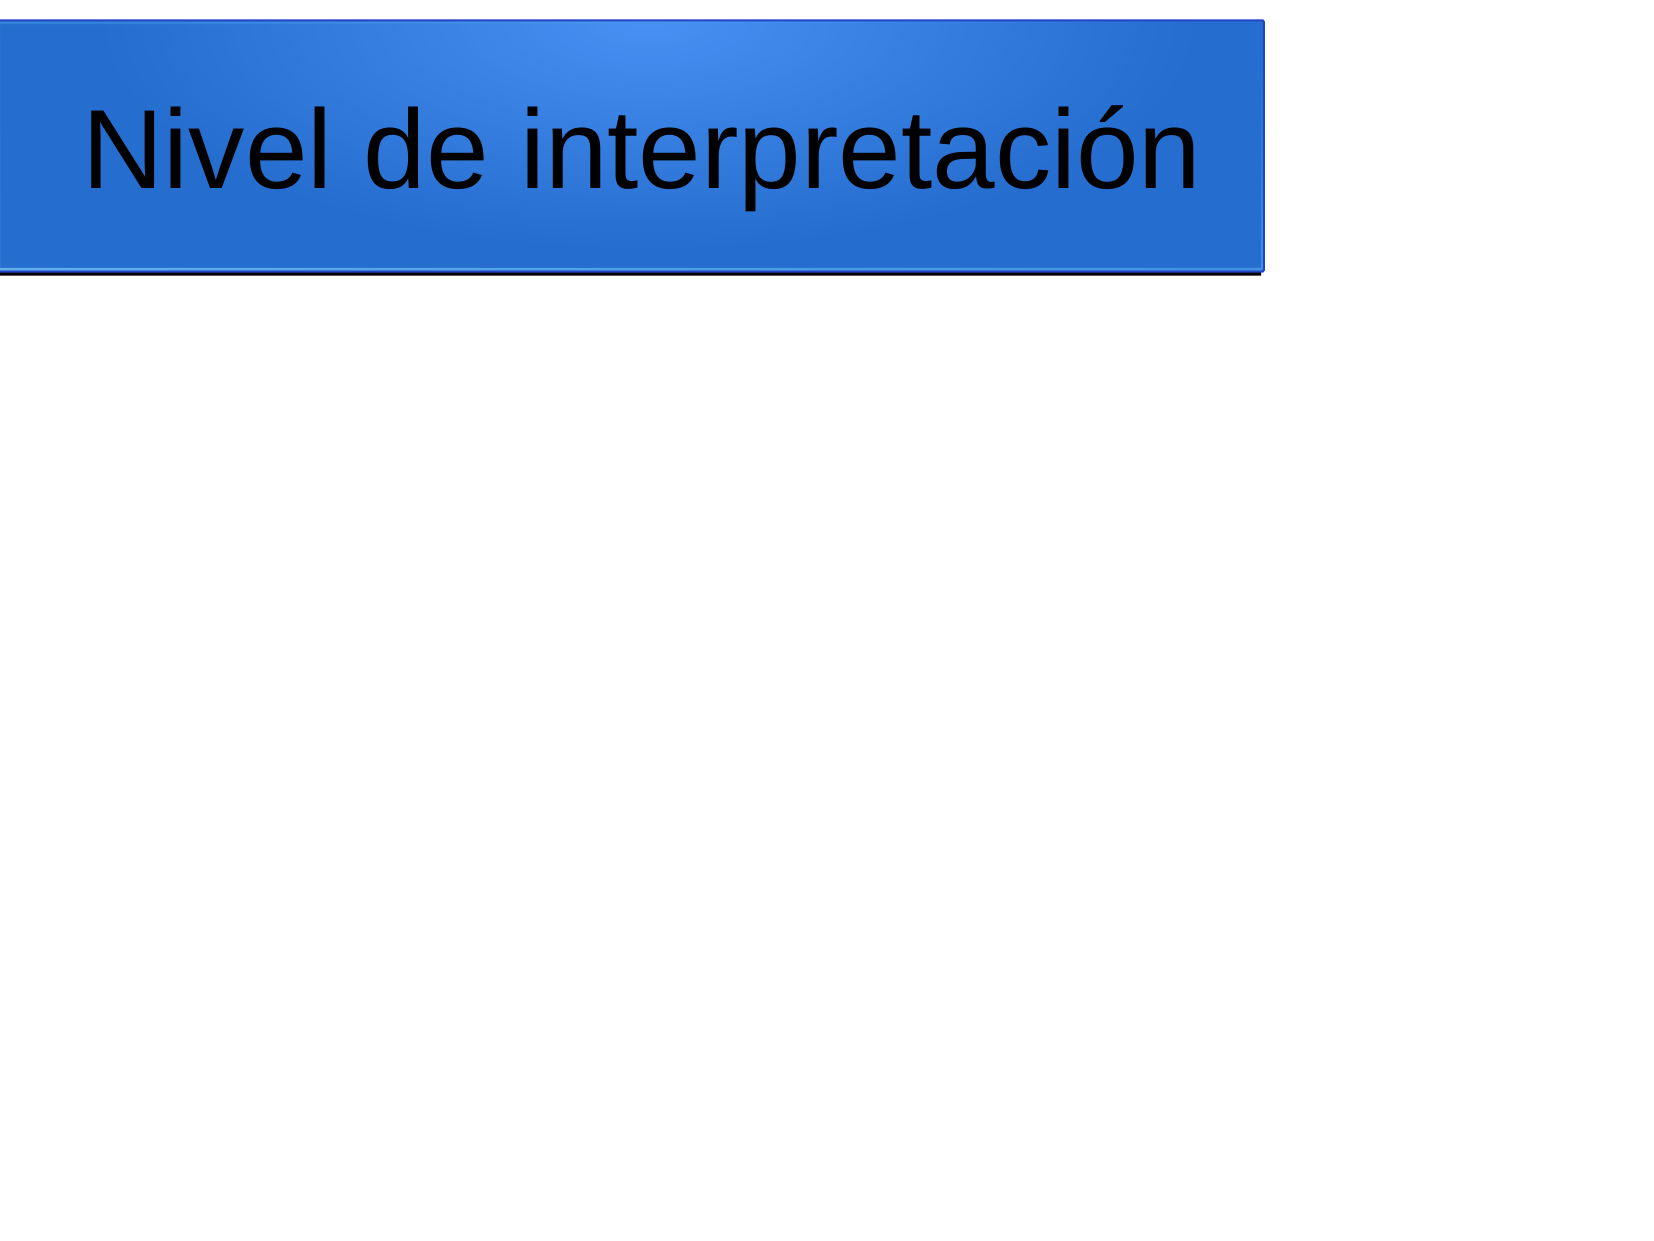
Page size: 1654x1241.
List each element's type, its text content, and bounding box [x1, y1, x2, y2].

title Nivel de interpretación [82, 47, 1235, 252]
